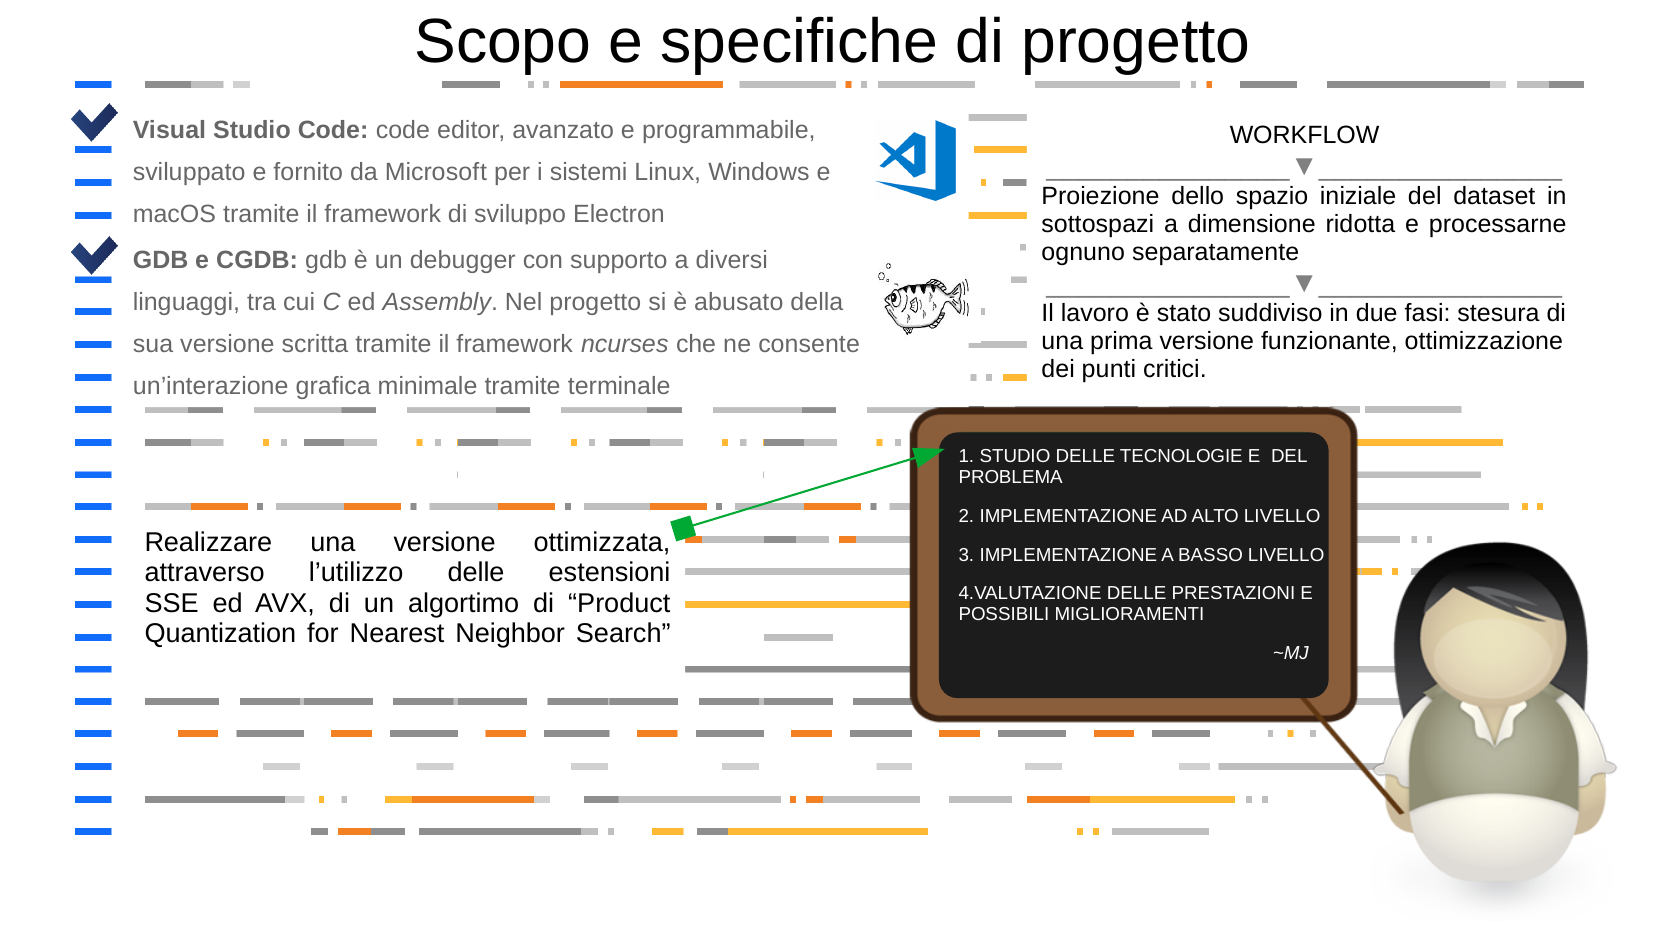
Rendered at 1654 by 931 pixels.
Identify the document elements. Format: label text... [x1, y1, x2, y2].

text_box Realizzare una versione ottimizzata, attraverso l’utilizzo delle estensioni SSE ed AVX, di un algortimo di “Product Quantization for Nearest Neighbor Search” [129, 519, 686, 686]
text_box 1. STUDIO DELLE TECNOLOGIE E DEL PROBLEMA 2. IMPLEMENTAZIONE AD ALTO LIVELLO 3. IMPLEMENTAZIONE A BASSO LIVELLO 4.VALUTAZIONE DELLE PRESTAZIONI E POSSIBILI MIGLIORAMENTI ~MJ [937, 438, 1340, 710]
text_box [944, 432, 1324, 438]
text_box Visual Studio Code: code editor, avanzato e programmabile, sviluppato e fornito da Microsoft per i sistemi Linux, Windows e macOS tramite il framework di sviluppo Electron [118, 94, 969, 224]
picture [0, 0, 1654, 931]
picture [874, 120, 956, 201]
text_box WORKFLOW _______________▼_______________ Proiezione dello spazio iniziale del dataset in sottospazi a dimensione ridotta e processarne ognuno separatamente _______________▼_______________ Il lavoro è stato suddiviso in due fasi: stesura di una prima versione funzionante, ottimizzazione dei punti critici. [1026, 113, 1583, 391]
title Scopo e specifiche di progetto [413, 0, 1252, 95]
text_box GDB e CGDB: gdb è un debugger con supporto a diversi linguaggi, tra cui C ed Assembly. Nel progetto si è abusato della sua versione scritta tramite il framework ncurses che ne consente un’interazione grafica minimale tramite terminale [118, 224, 969, 408]
